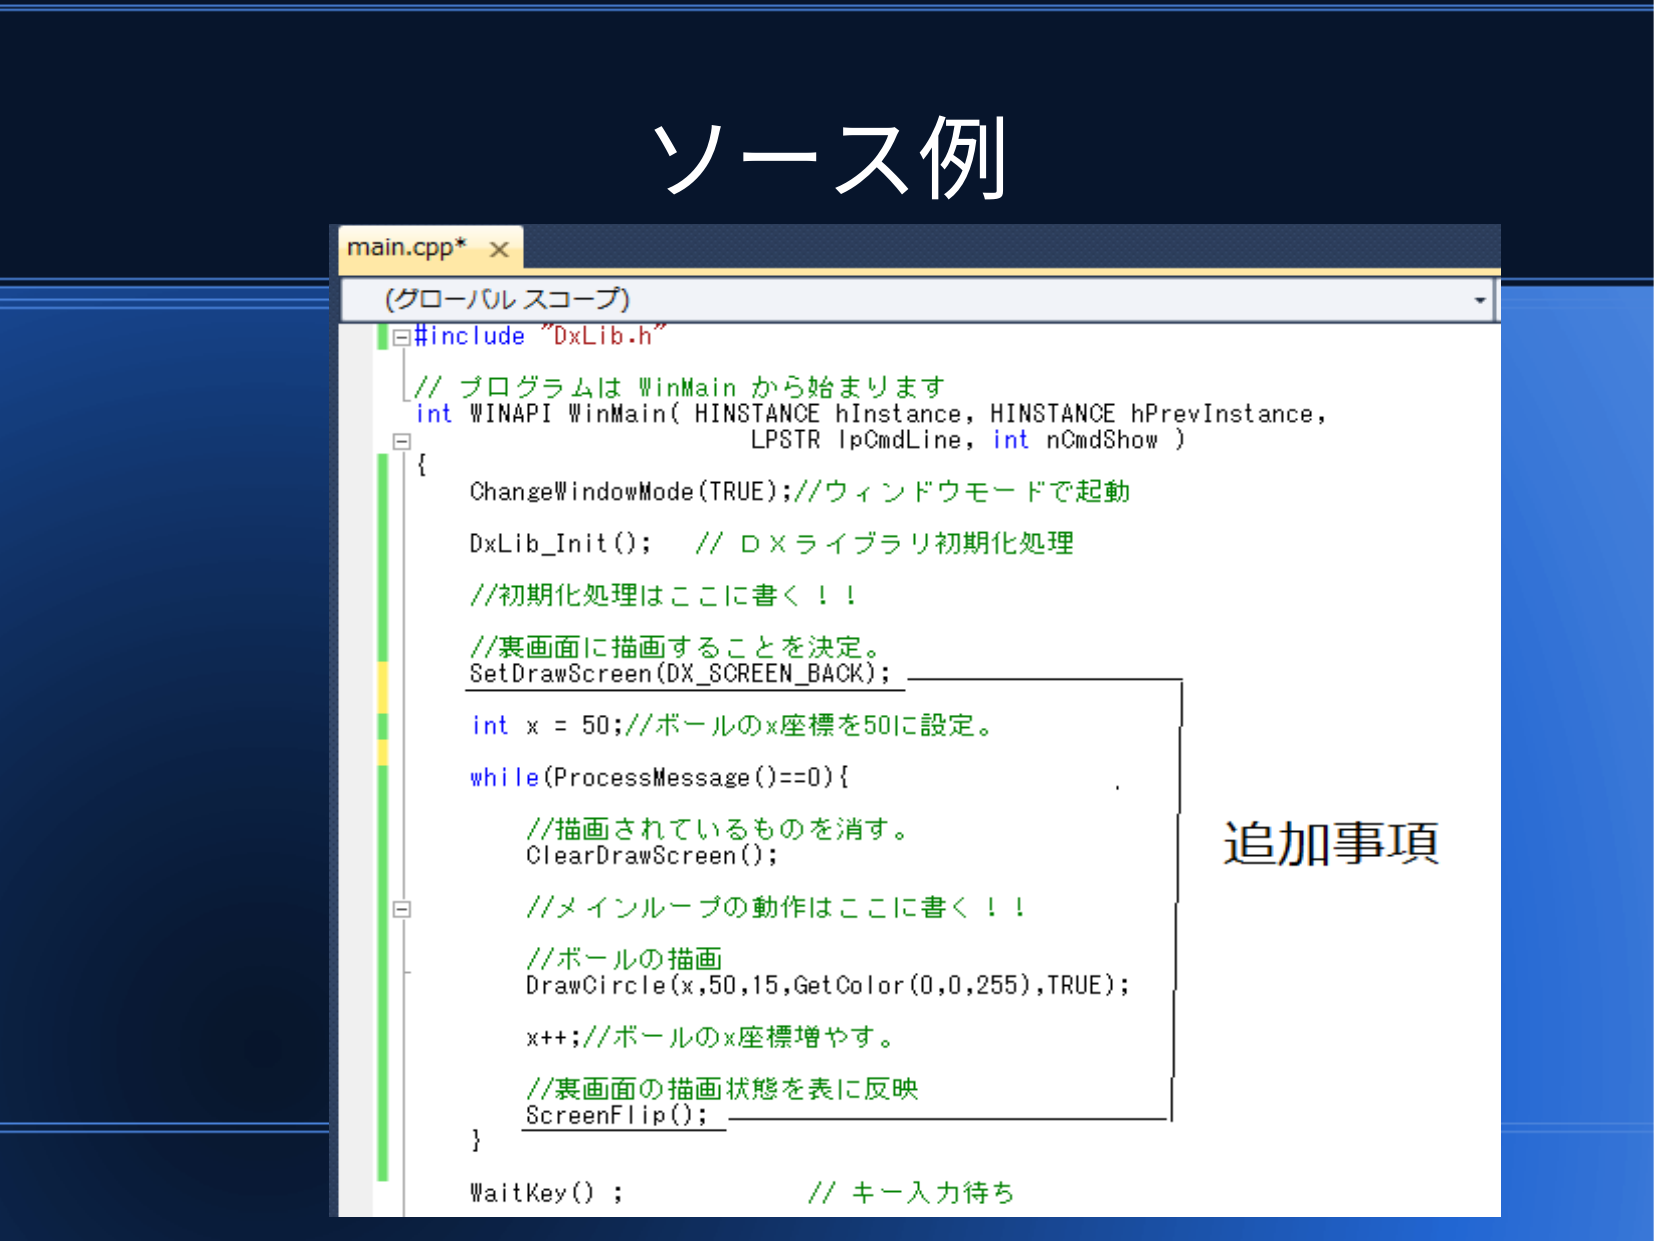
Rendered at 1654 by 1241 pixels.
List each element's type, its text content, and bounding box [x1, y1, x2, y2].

title ソース例 [82, 49, 1571, 257]
picture [0, 0, 1654, 1241]
